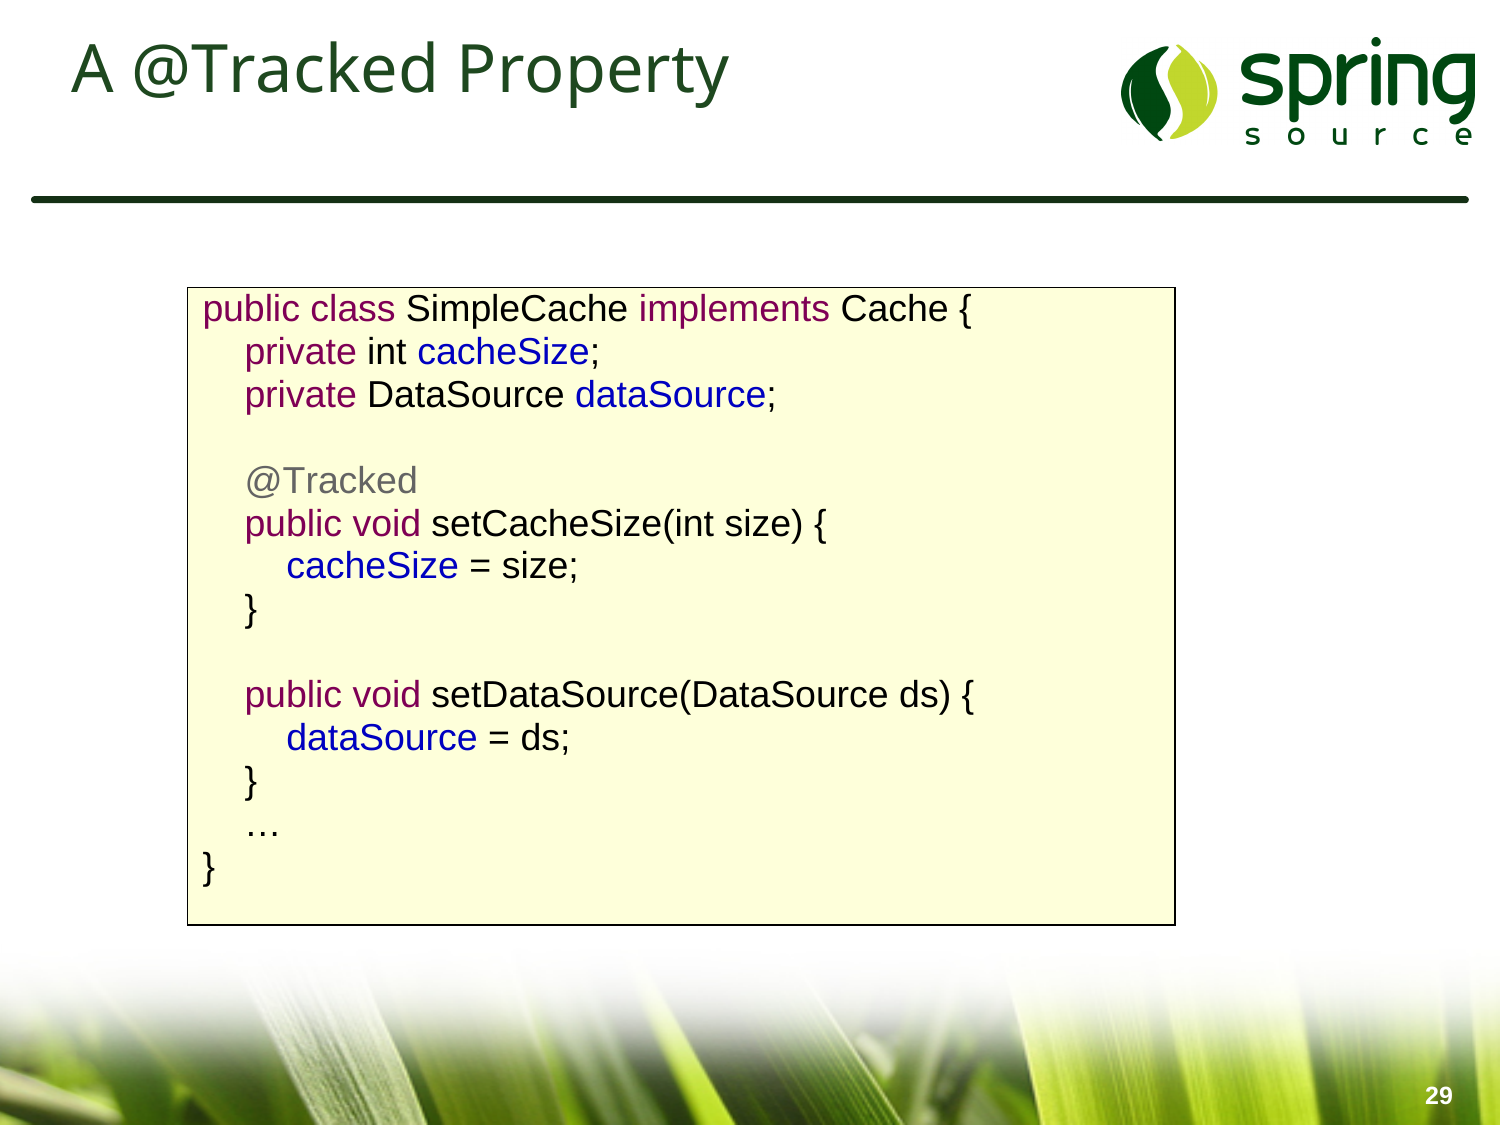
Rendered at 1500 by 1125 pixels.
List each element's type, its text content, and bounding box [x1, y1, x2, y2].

list public class SimpleCache implements Cache { private int cacheSize; private DataSource dataSource; @Tracked public void setCacheSize(int size) { cacheSize = size; } public void setDataSource(DataSource ds) { dataSource = ds; } … } [187, 287, 1176, 925]
picture [0, 944, 1500, 1125]
title A @Tracked Property [56, 13, 1089, 176]
picture [1121, 37, 1475, 145]
